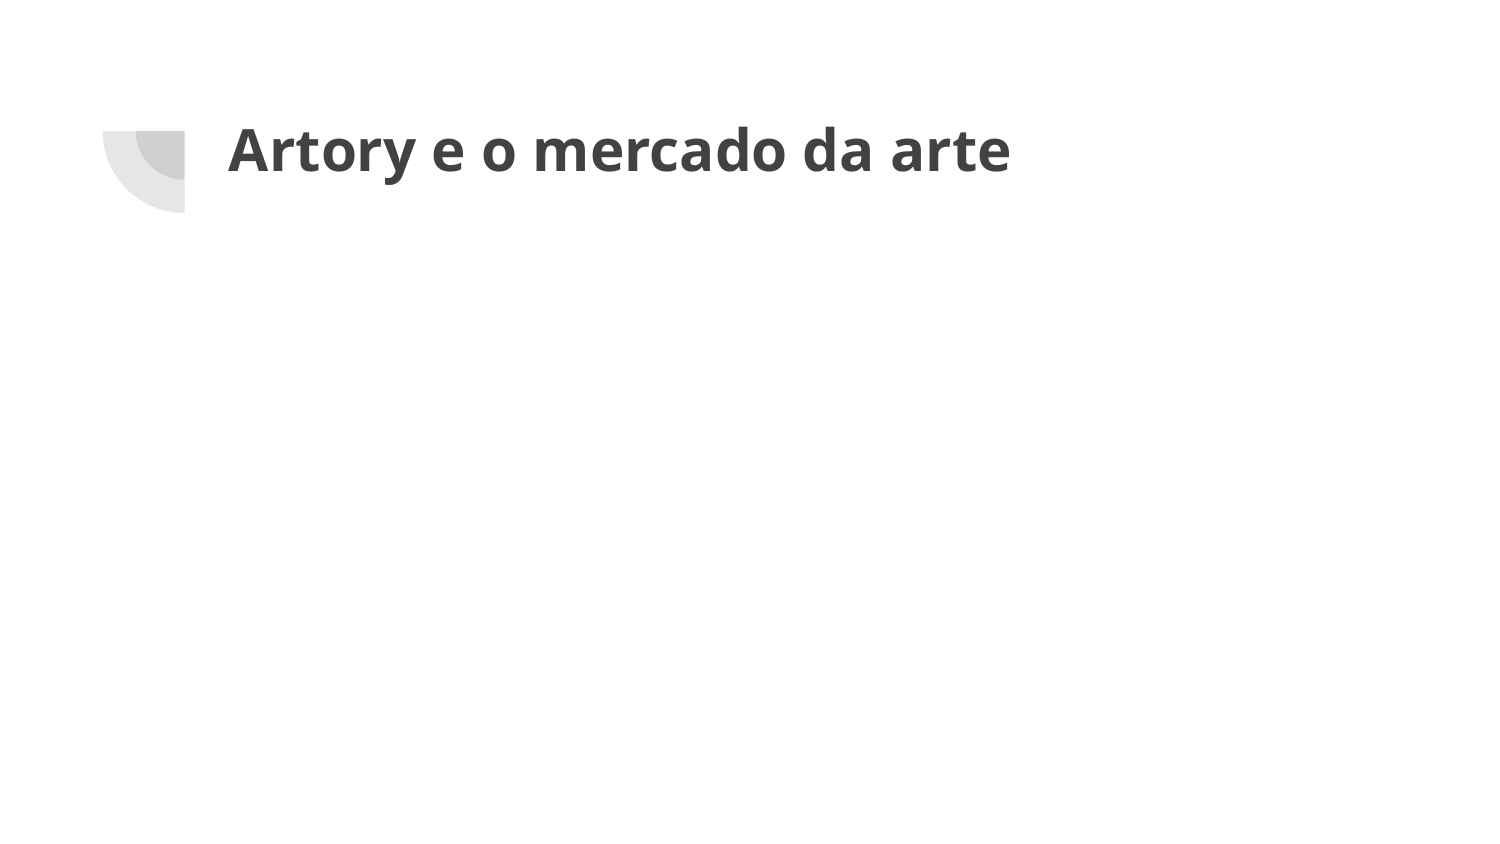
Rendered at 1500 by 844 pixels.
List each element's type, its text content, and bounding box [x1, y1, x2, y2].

title Artory e o mercado da arte [213, 98, 1368, 263]
